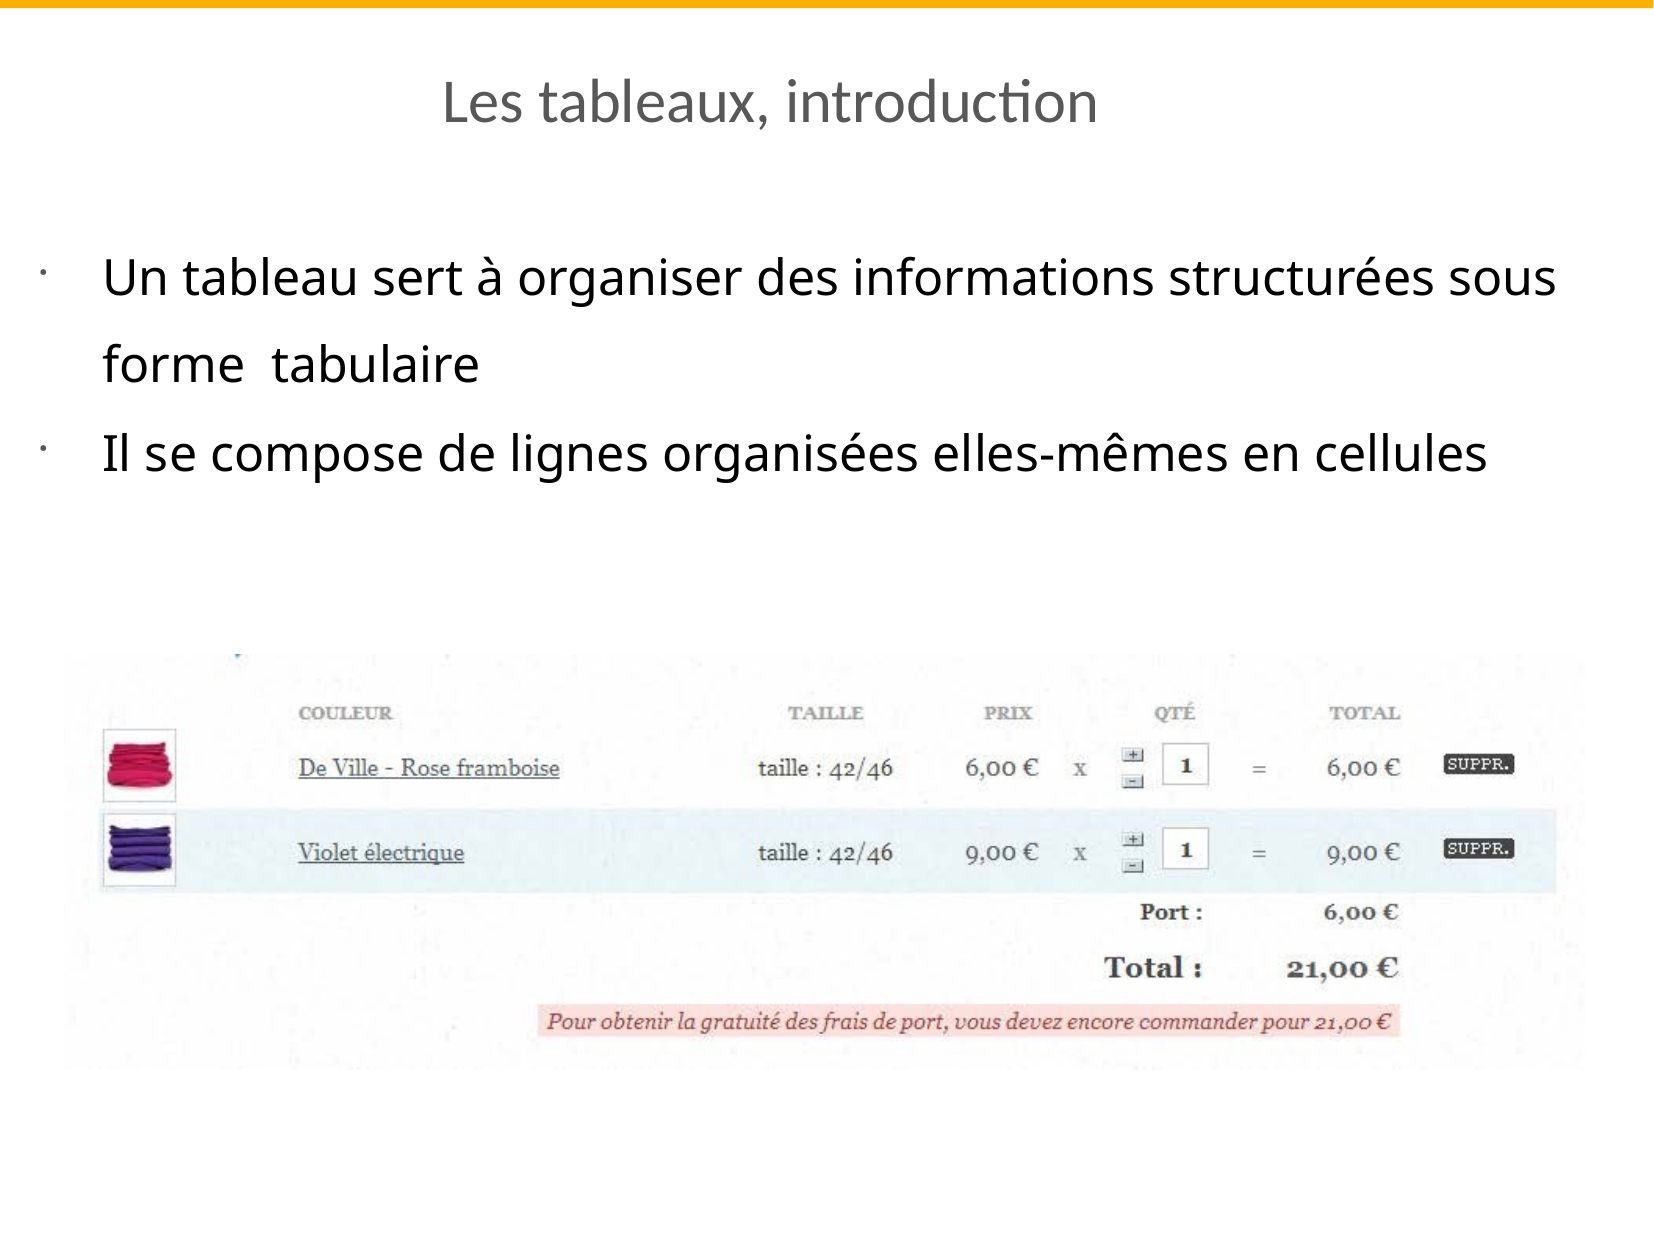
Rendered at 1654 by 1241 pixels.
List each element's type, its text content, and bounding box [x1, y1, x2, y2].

picture [64, 654, 1585, 1070]
text_box Un tableau sert à organiser des informations structurées sous forme tabulaire Il se compose de lignes organisées elles-mêmes en cellules [37, 216, 1612, 482]
title Les tableaux, introduction [439, 58, 1223, 268]
